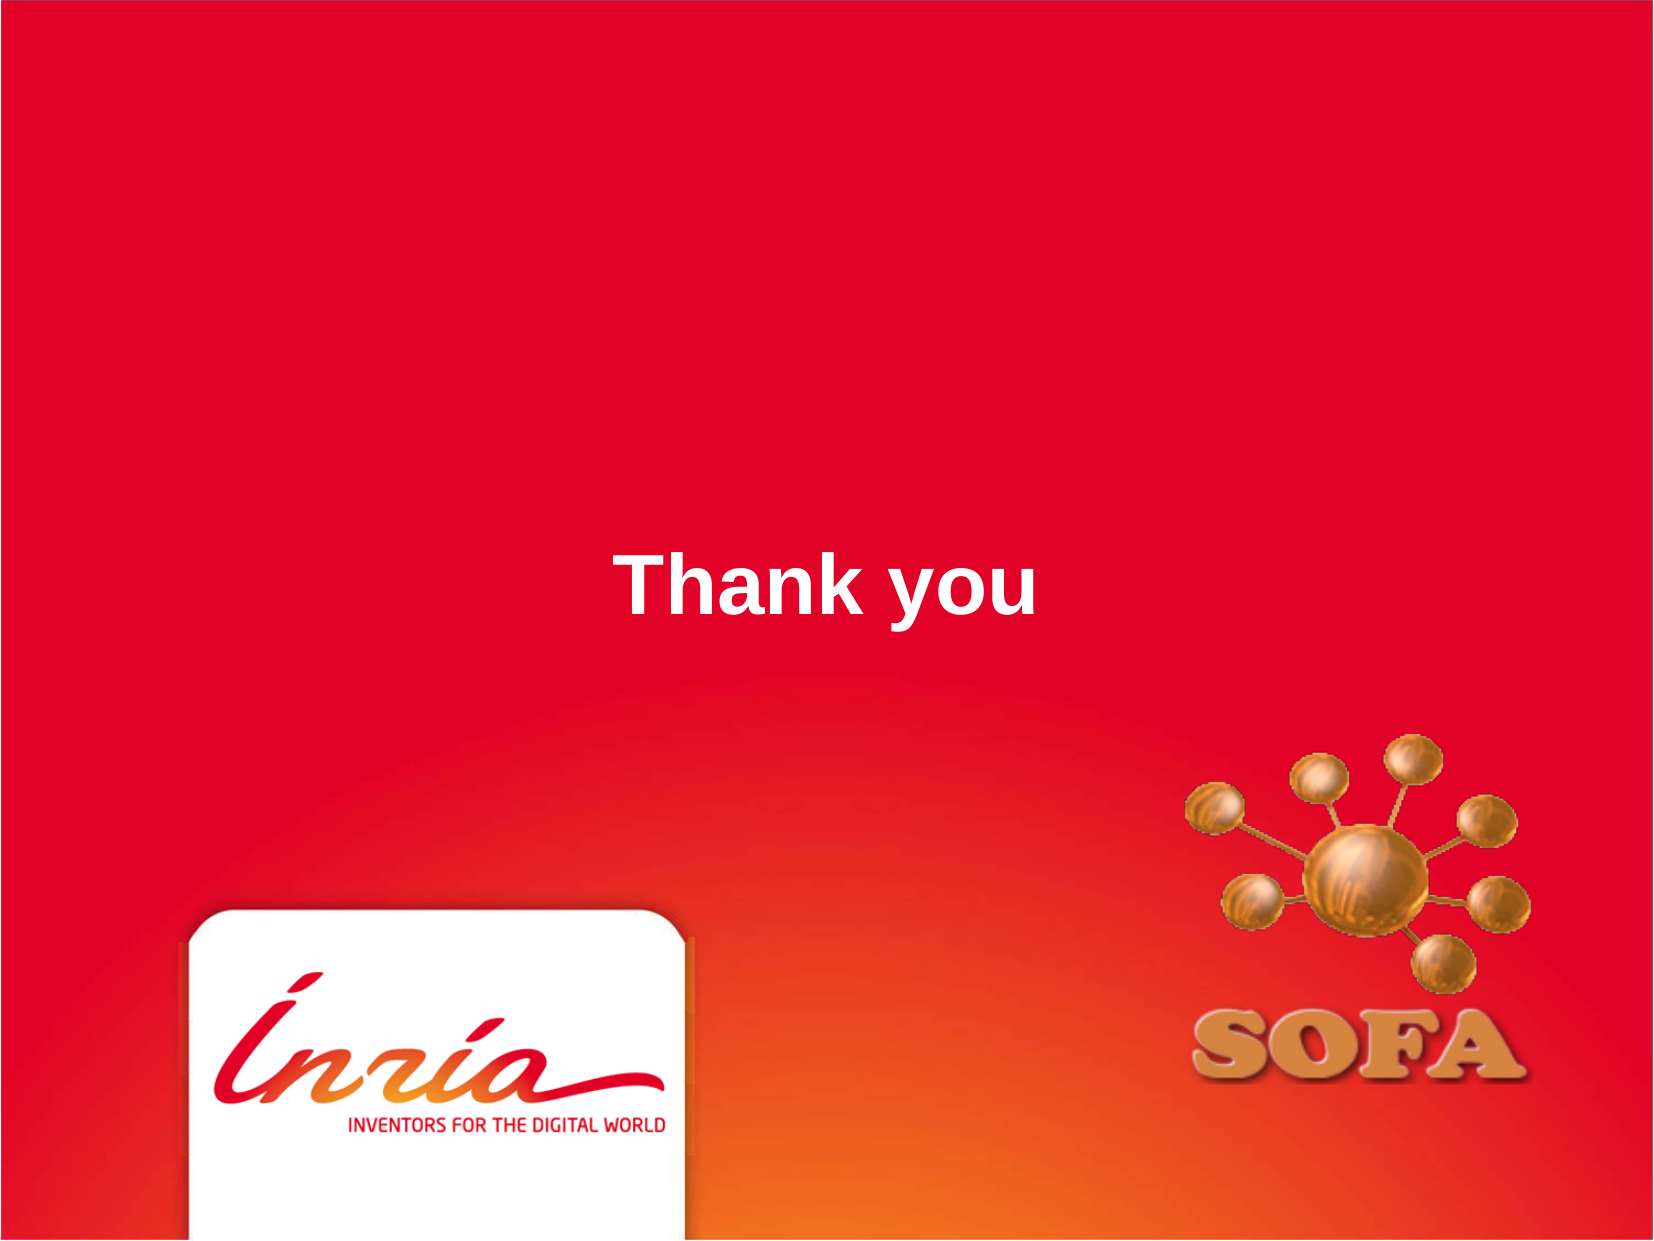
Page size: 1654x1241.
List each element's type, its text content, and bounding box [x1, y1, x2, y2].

title Thank you [45, 528, 1608, 736]
picture [0, 0, 1654, 1241]
